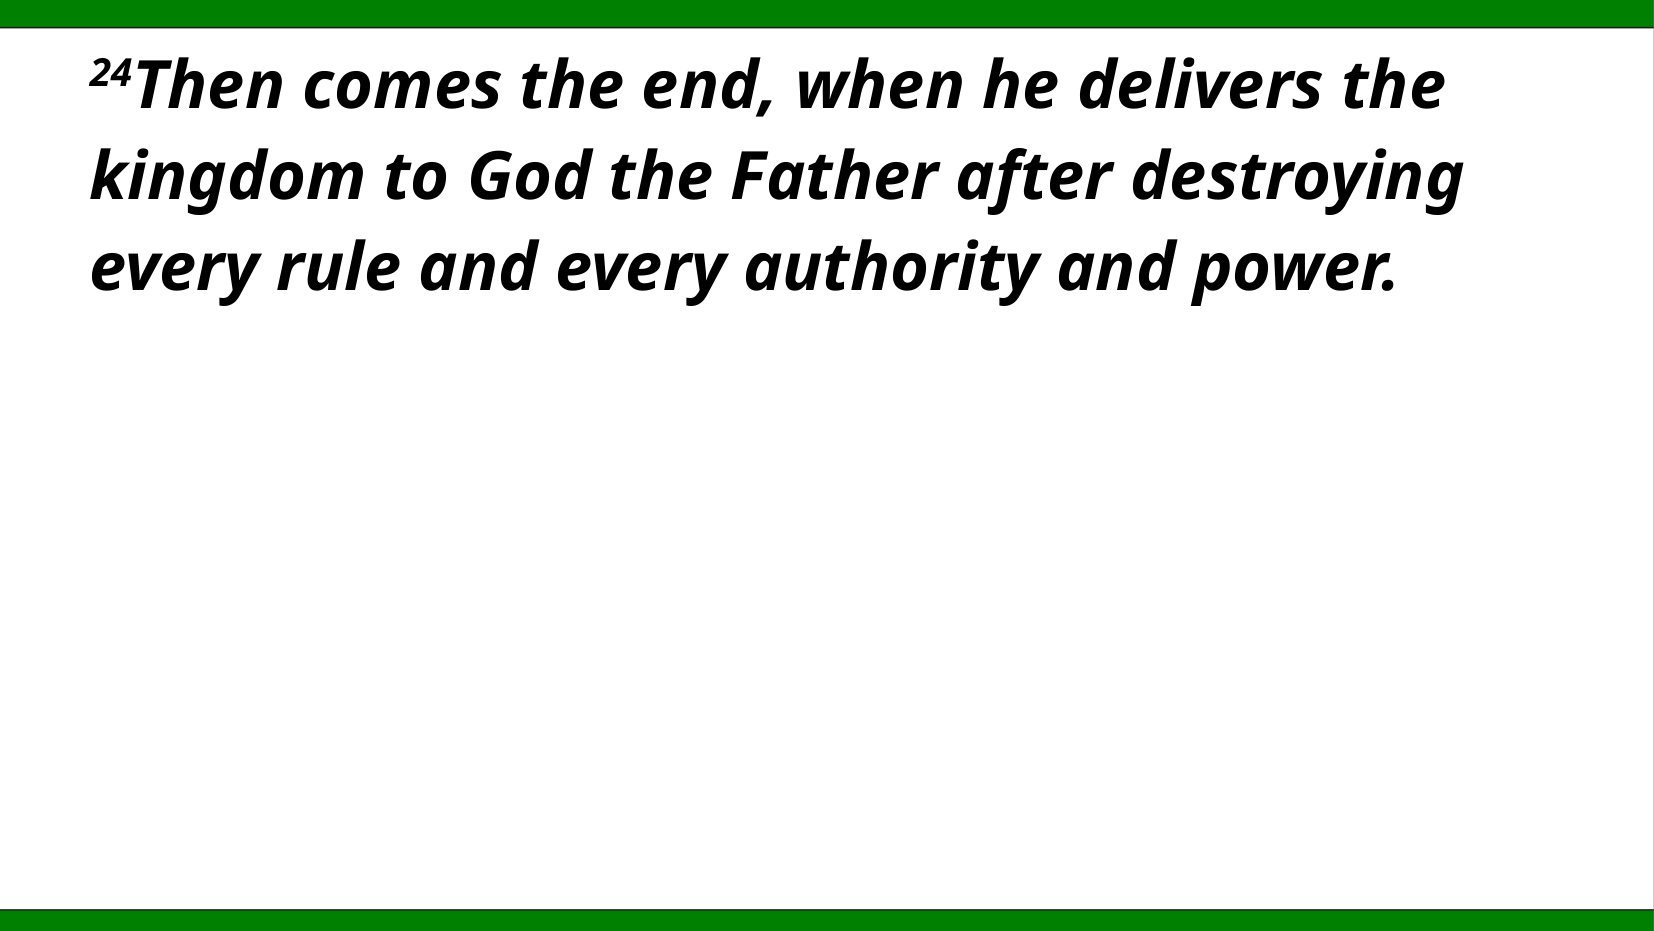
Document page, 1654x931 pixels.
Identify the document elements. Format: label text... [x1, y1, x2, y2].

text_box 24Then comes the end, when he delivers the kingdom to God the Father after destroying every rule and every authority and power. [75, 30, 1576, 312]
picture [0, 0, 1654, 931]
